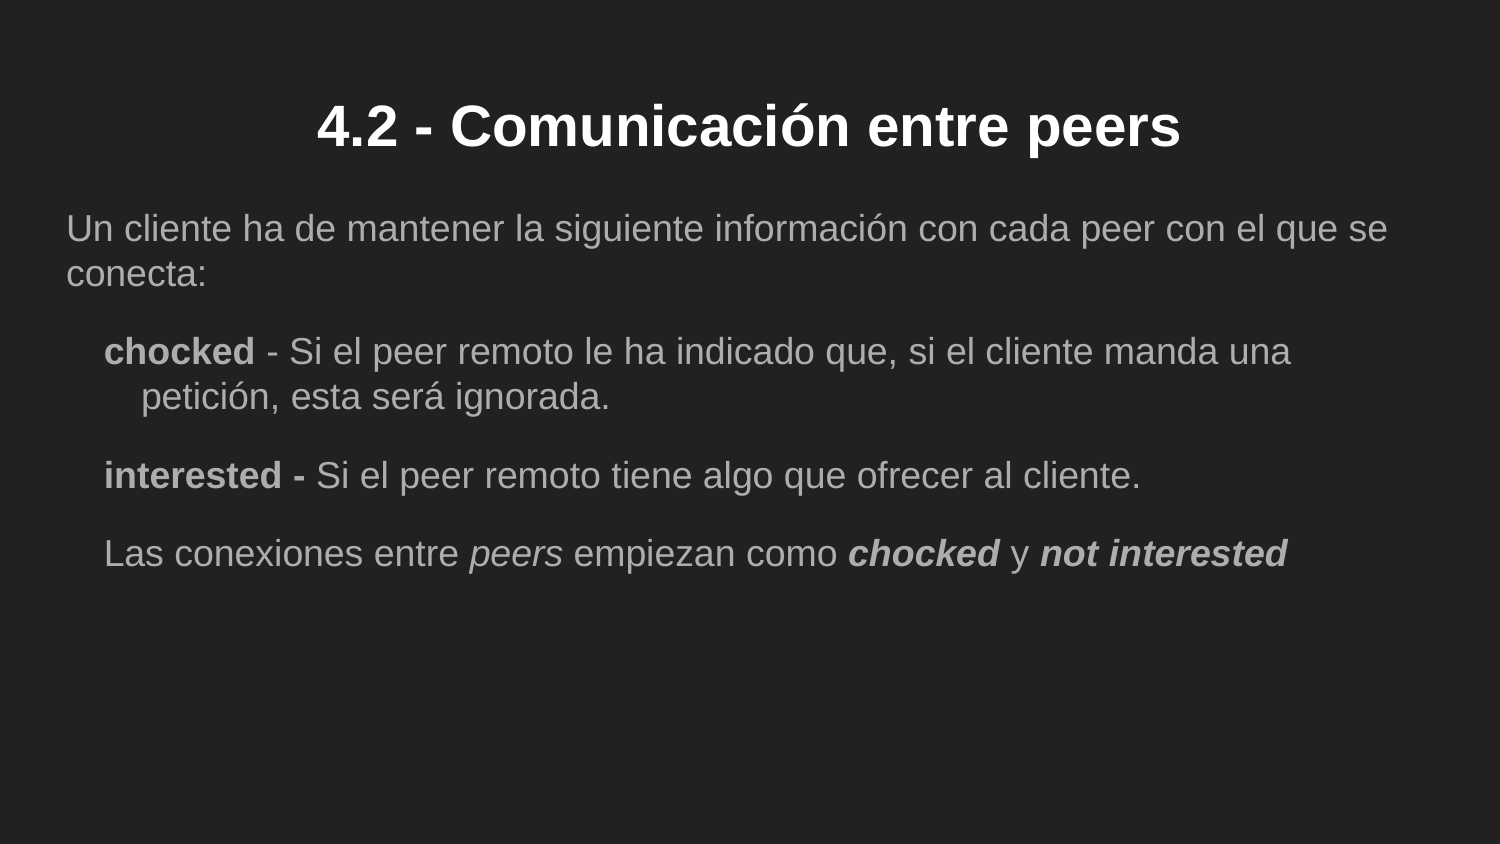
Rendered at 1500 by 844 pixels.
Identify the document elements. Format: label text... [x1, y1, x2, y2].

list Un cliente ha de mantener la siguiente información con cada peer con el que se conecta: chocked - Si el peer remoto le ha indicado que, si el cliente manda una petición, esta será ignorada. interested - Si el peer remoto tiene algo que ofrecer al cliente. Las conexiones entre peers empiezan como chocked y not interested [51, 189, 1449, 750]
title 4.2 - Comunicación entre peers [51, 72, 1449, 167]
